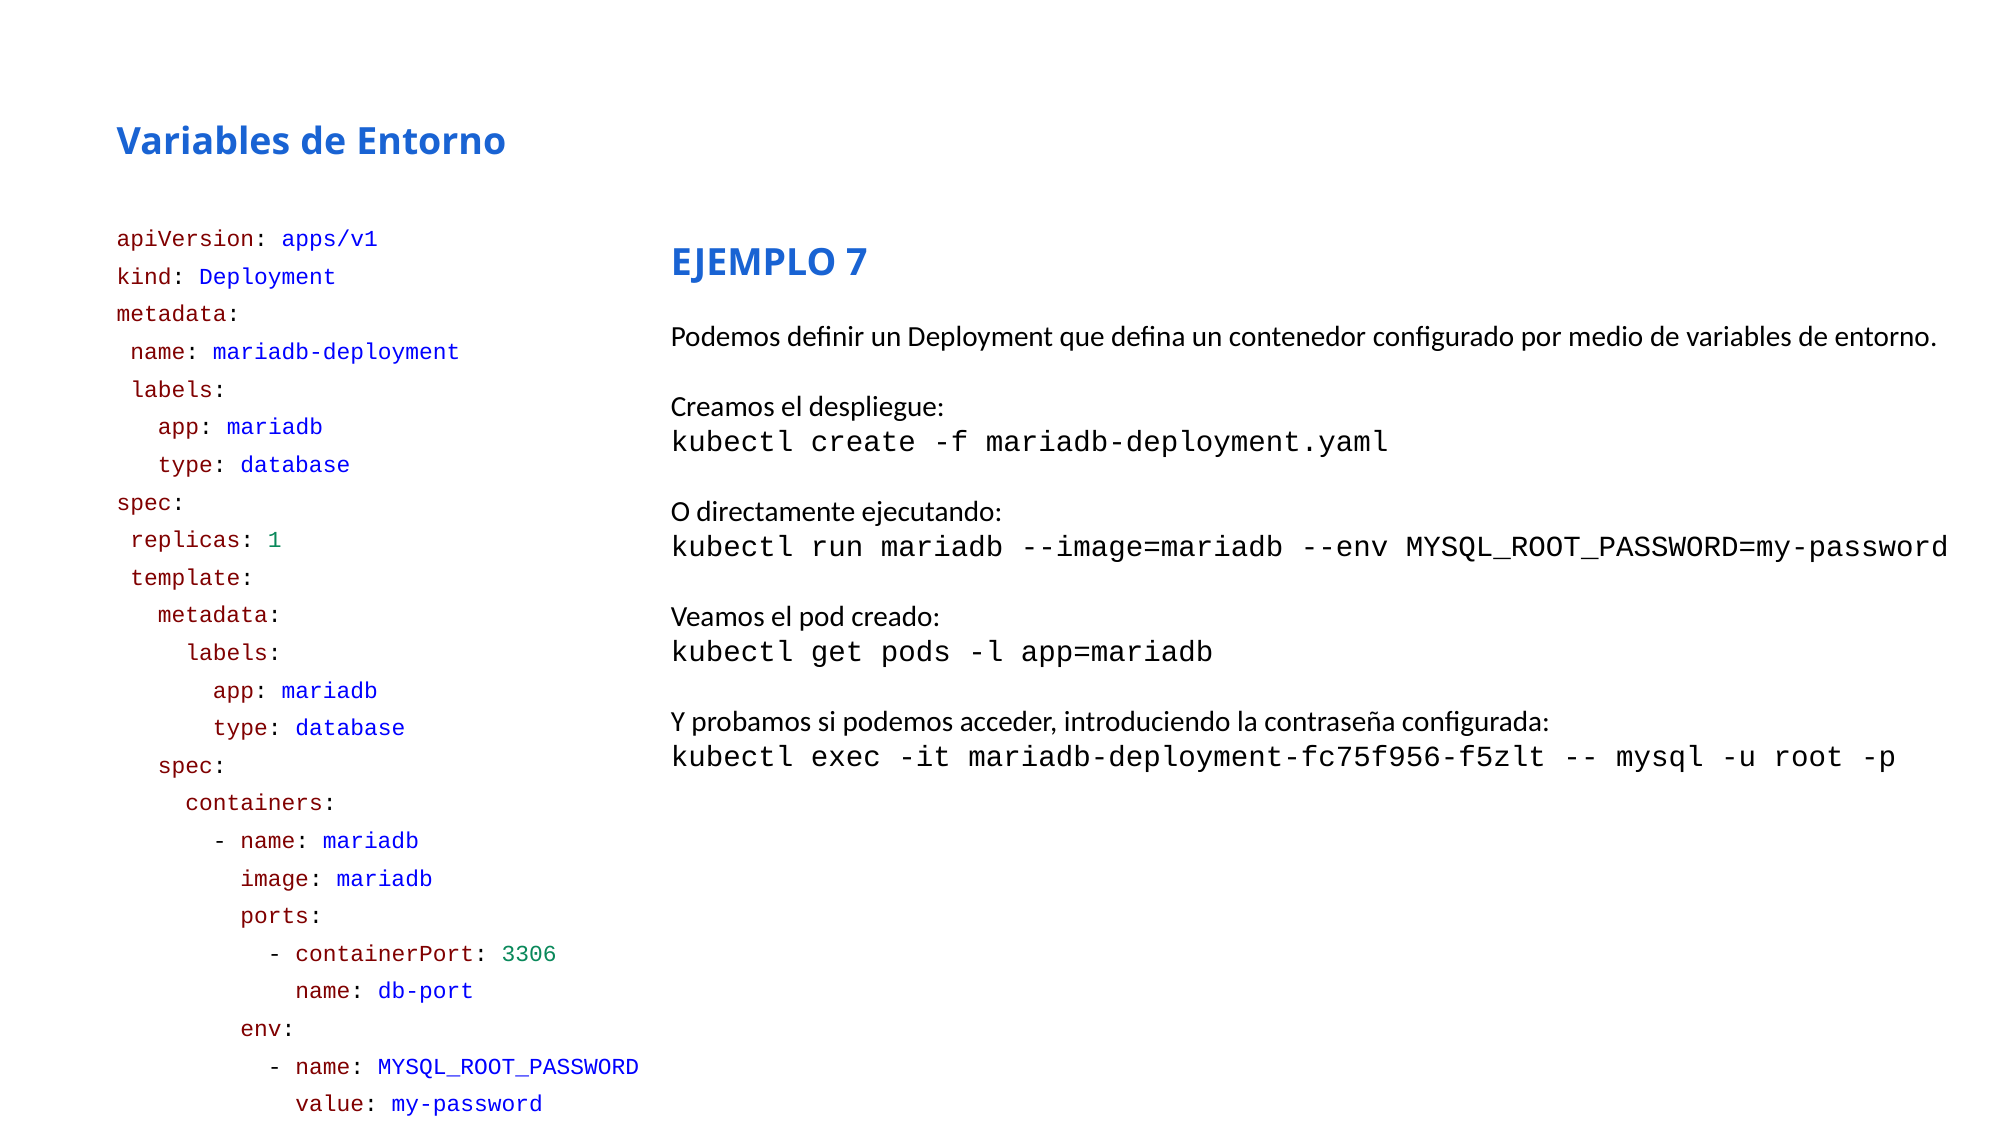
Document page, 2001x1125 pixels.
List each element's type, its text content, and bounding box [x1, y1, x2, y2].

text_box Variables de Entorno [101, 110, 603, 170]
text_box EJEMPLO 7 Podemos definir un Deployment que defina un contenedor configurado por medio de variables de entorno. Creamos el despliegue: kubectl create -f mariadb-deployment.yaml O directamente ejecutando: kubectl run mariadb --image=mariadb --env MYSQL_ROOT_PASSWORD=my-password Veamos el pod creado: kubectl get pods -l app=mariadb Y probamos si podemos acceder, introduciendo la contraseña configurada: kubectl exec -it mariadb-deployment-fc75f956-f5zlt -- mysql -u root -p [655, 222, 1977, 968]
text_box apiVersion: apps/v1 kind: Deployment metadata: name: mariadb-deployment labels: app: mariadb type: database spec: replicas: 1 template: metadata: labels: app: mariadb type: database spec: containers: - name: mariadb image: mariadb ports: - containerPort: 3306 name: db-port env: - name: MYSQL_ROOT_PASSWORD value: my-password [101, 206, 1977, 1125]
